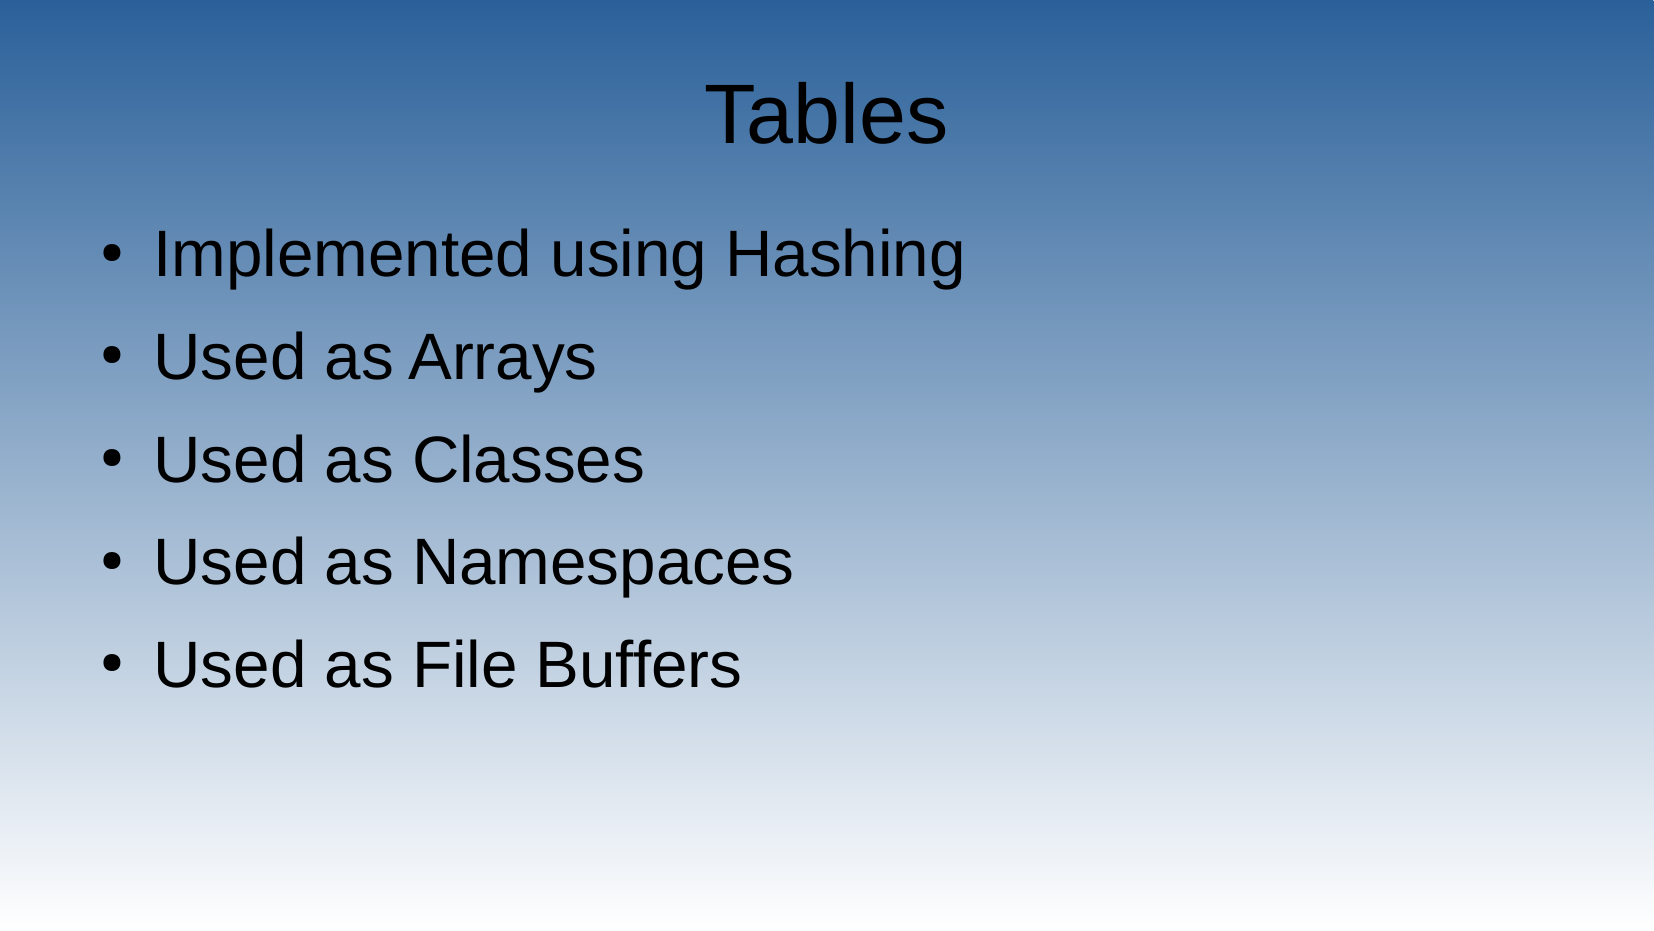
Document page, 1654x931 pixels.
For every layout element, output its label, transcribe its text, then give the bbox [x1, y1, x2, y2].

title Tables [82, 37, 1571, 193]
list Implemented using Hashing Used as Arrays Used as Classes Used as Namespaces Used as File Buffers [82, 217, 1571, 757]
